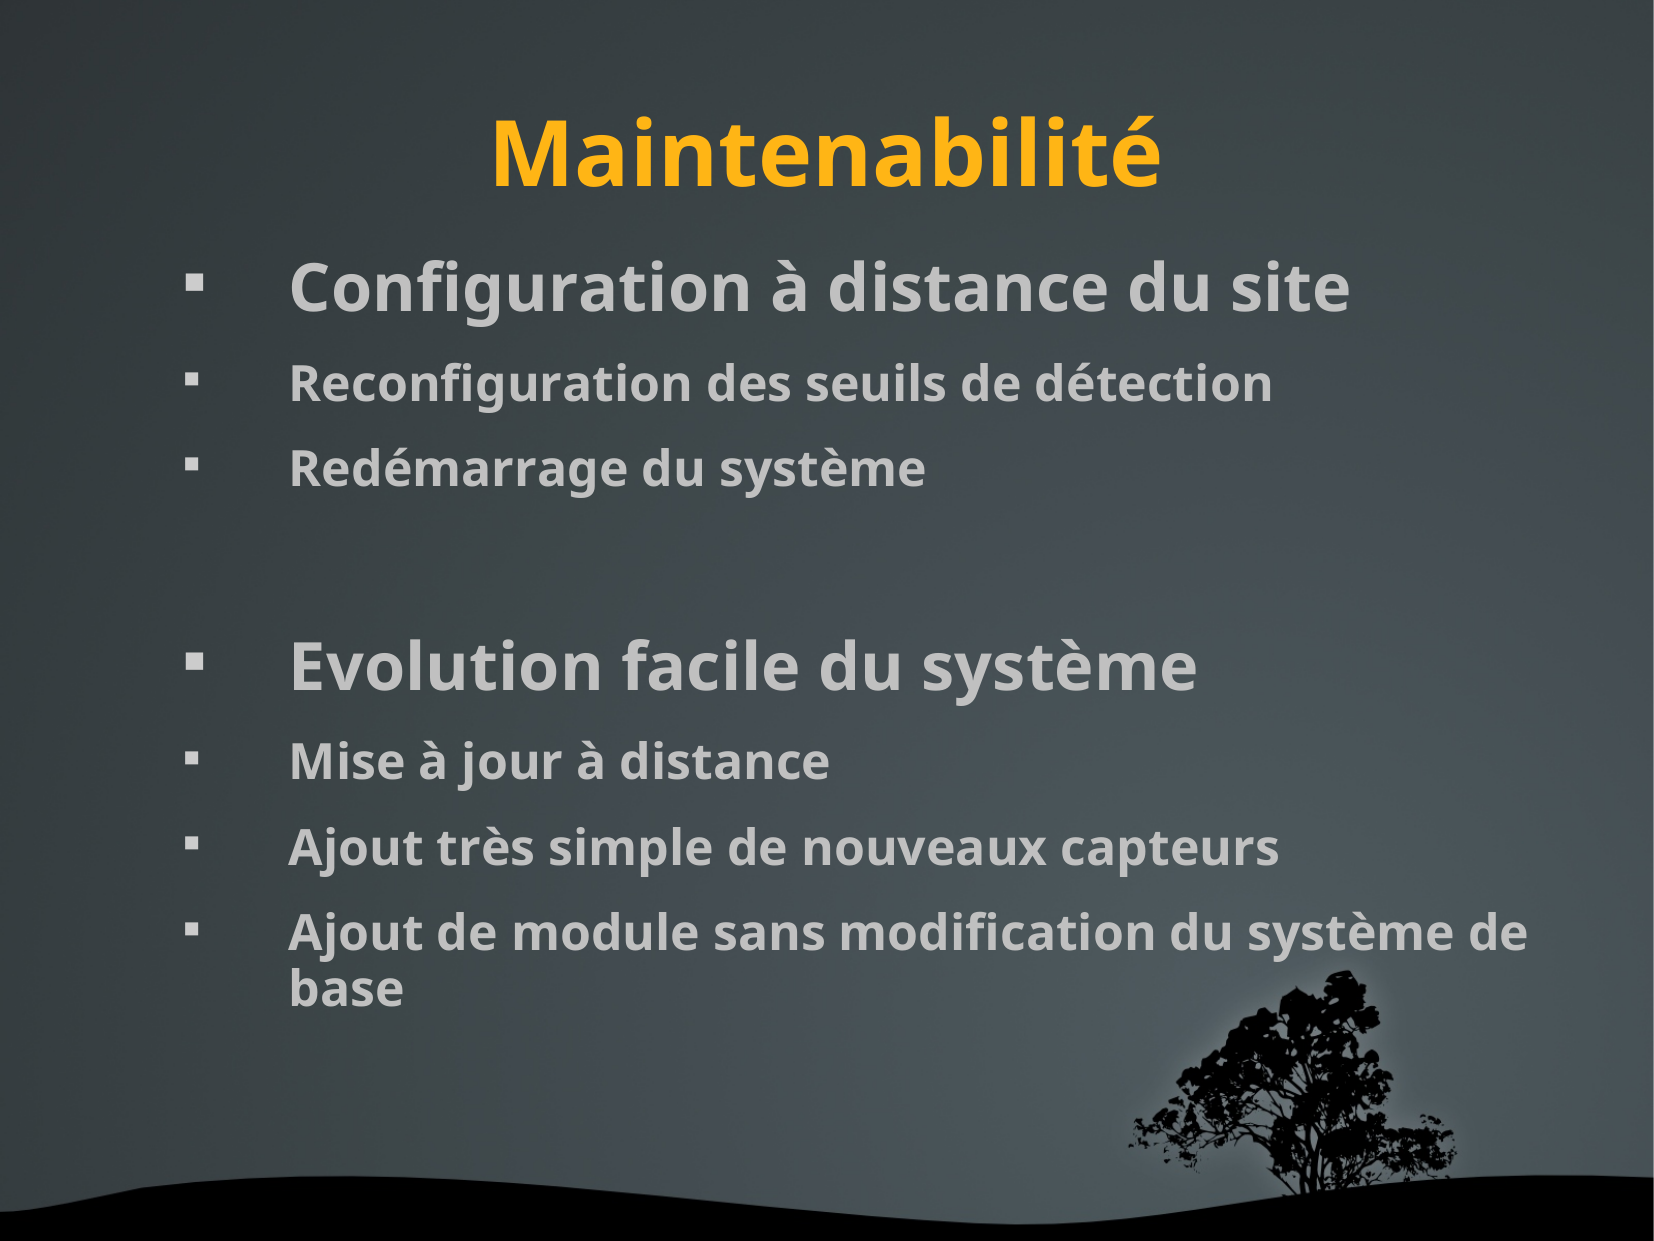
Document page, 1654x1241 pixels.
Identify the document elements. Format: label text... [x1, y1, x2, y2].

title Maintenabilité [82, 49, 1571, 257]
picture [0, 0, 1654, 1241]
text_box Configuration à distance du site Reconfiguration des seuils de détection Redémarrage du système Evolution facile du système Mise à jour à distance Ajout très simple de nouveaux capteurs Ajout de module sans modification du système de base [147, 247, 1542, 1107]
